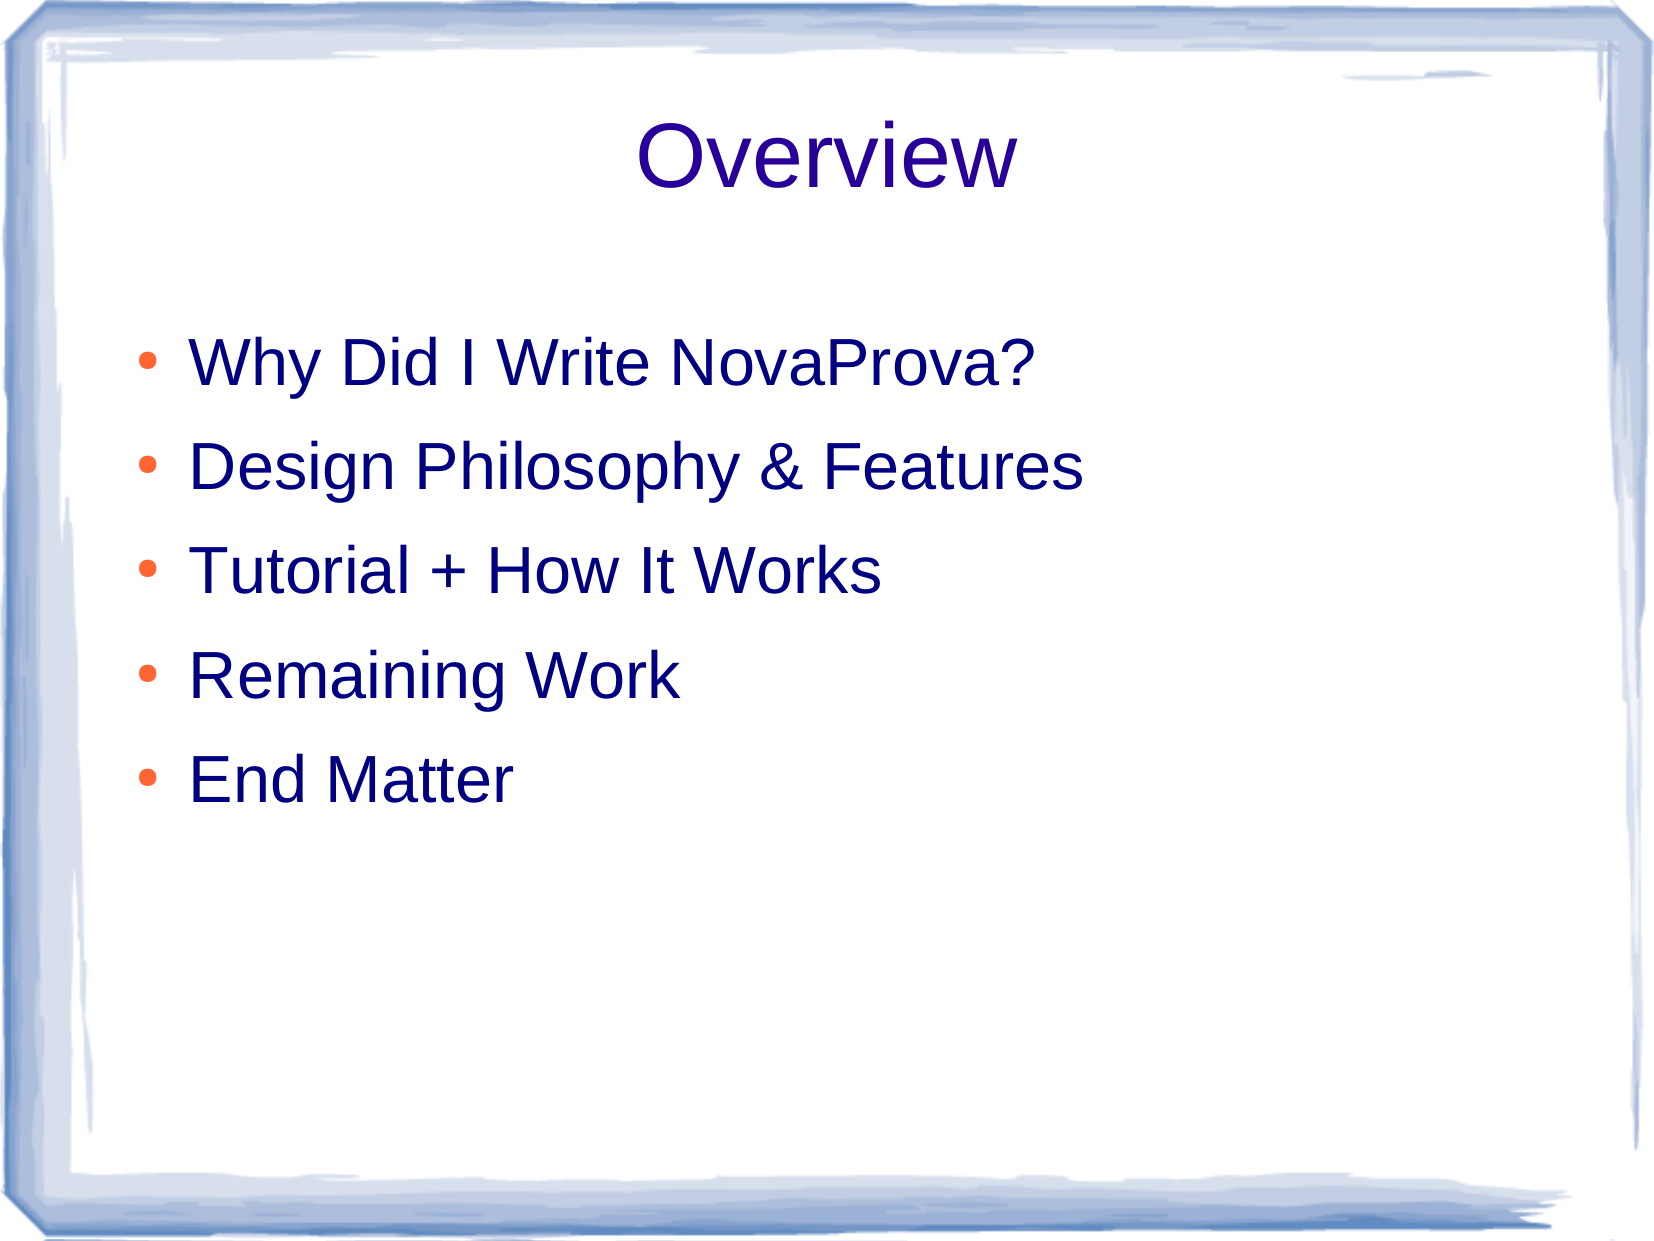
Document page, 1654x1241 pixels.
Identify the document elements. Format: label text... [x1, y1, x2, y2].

title Overview [82, 59, 1571, 252]
picture [0, 0, 1654, 1241]
list Why Did I Write NovaProva? Design Philosophy & Features Tutorial + How It Works Remaining Work End Matter [118, 324, 1571, 1129]
